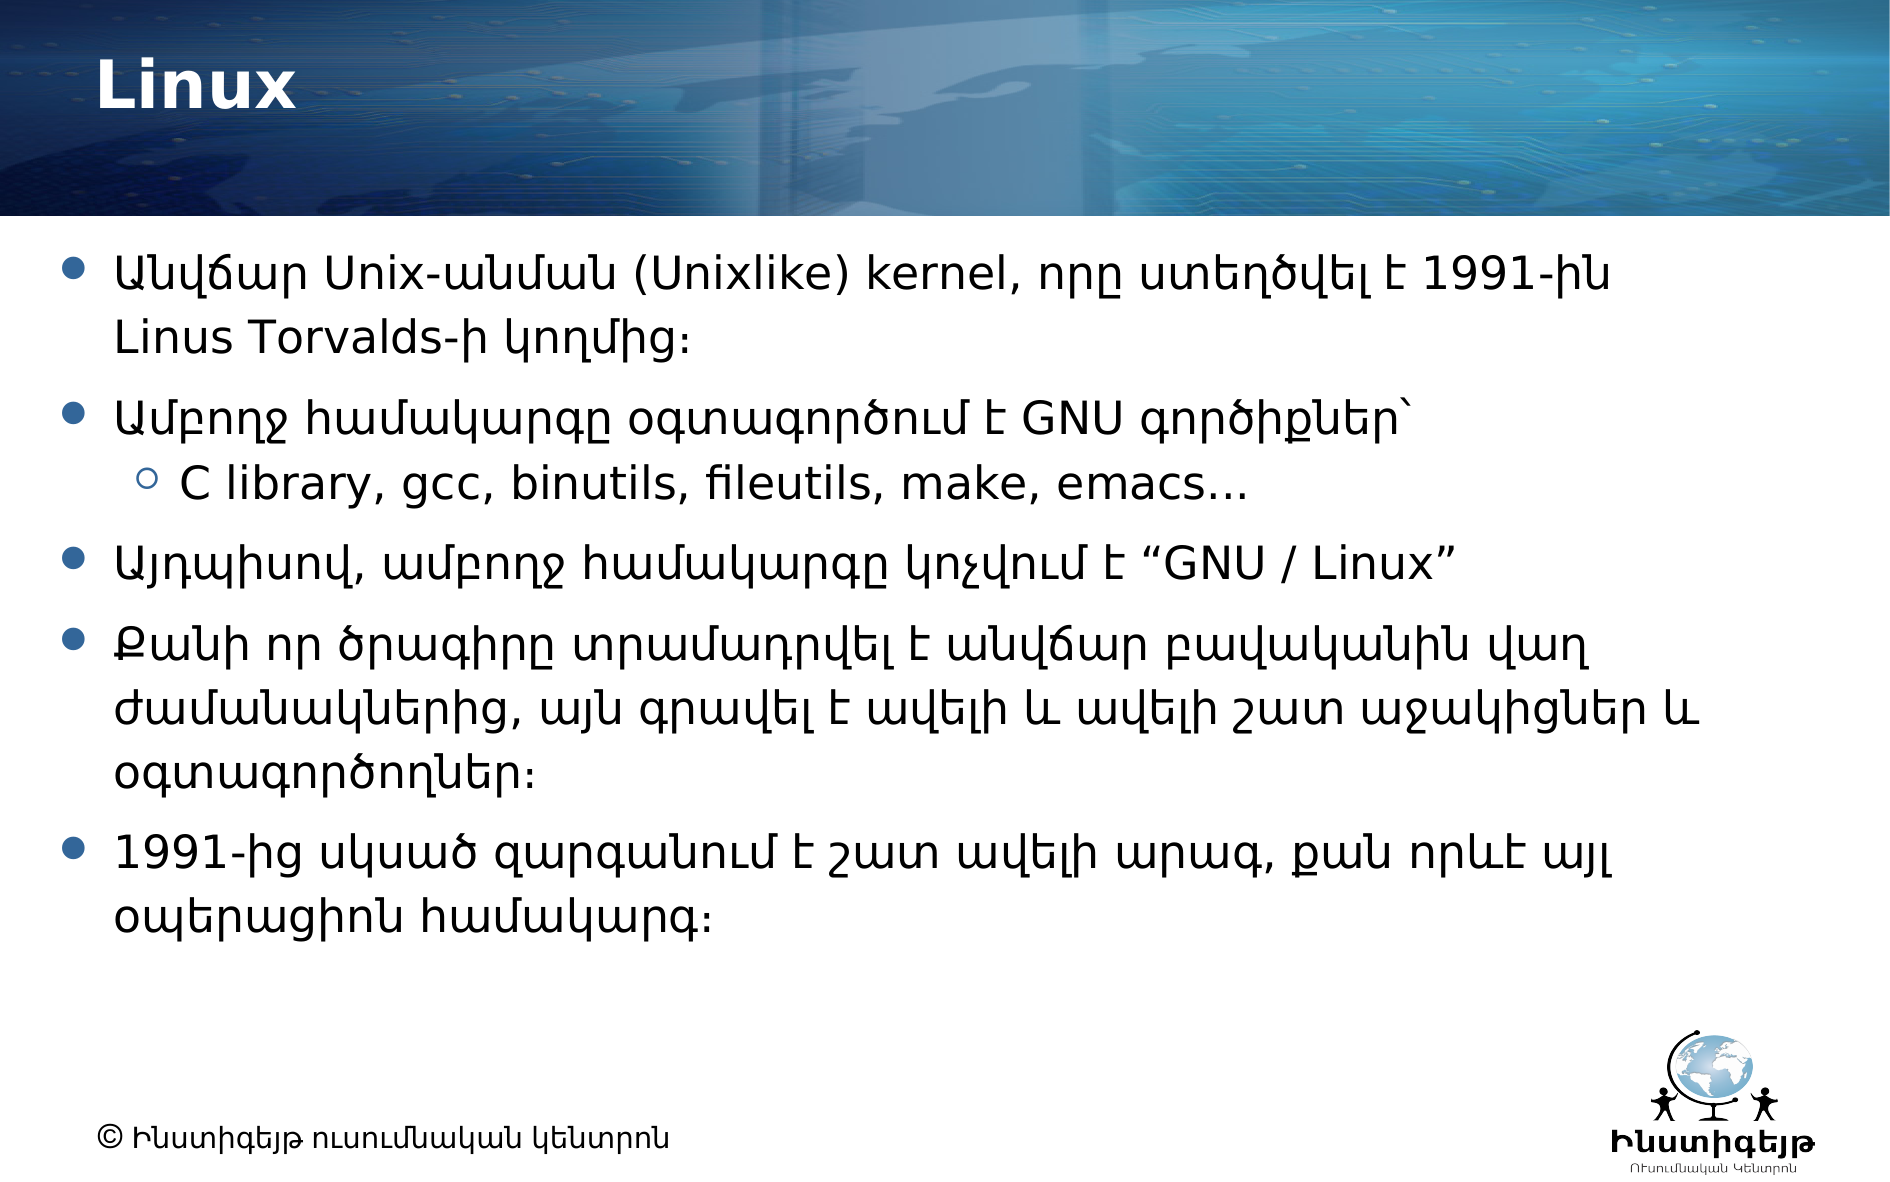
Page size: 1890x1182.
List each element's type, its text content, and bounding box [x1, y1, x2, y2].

title Linux [94, 54, 1793, 210]
picture [1612, 1030, 1815, 1175]
list Անվճար Unix-անման (Unix­like) kernel, որը ստեղծվել է 1991-ին Linus Torvalds-ի կողմից։ Ամբողջ համակարգը օգտագործում է GNU գործիքներ՝ C library, gcc, binutils, fileutils, make, emacs... Այդպիսով, ամբողջ համակարգը կոչվում է “GNU / Linux” Քանի որ ծրագիրը տրամադրվել է անվճար բավականին վաղ ժամանակներից, այն գրավել է ավելի և ավելի շատ աջակիցներ և օգտագործողներ։ 1991-ից սկսած զարգանում է շատ ավելի արագ, քան որևէ այլ օպերացիոն համակարգ։ [59, 236, 1831, 1001]
picture [0, 0, 1890, 216]
